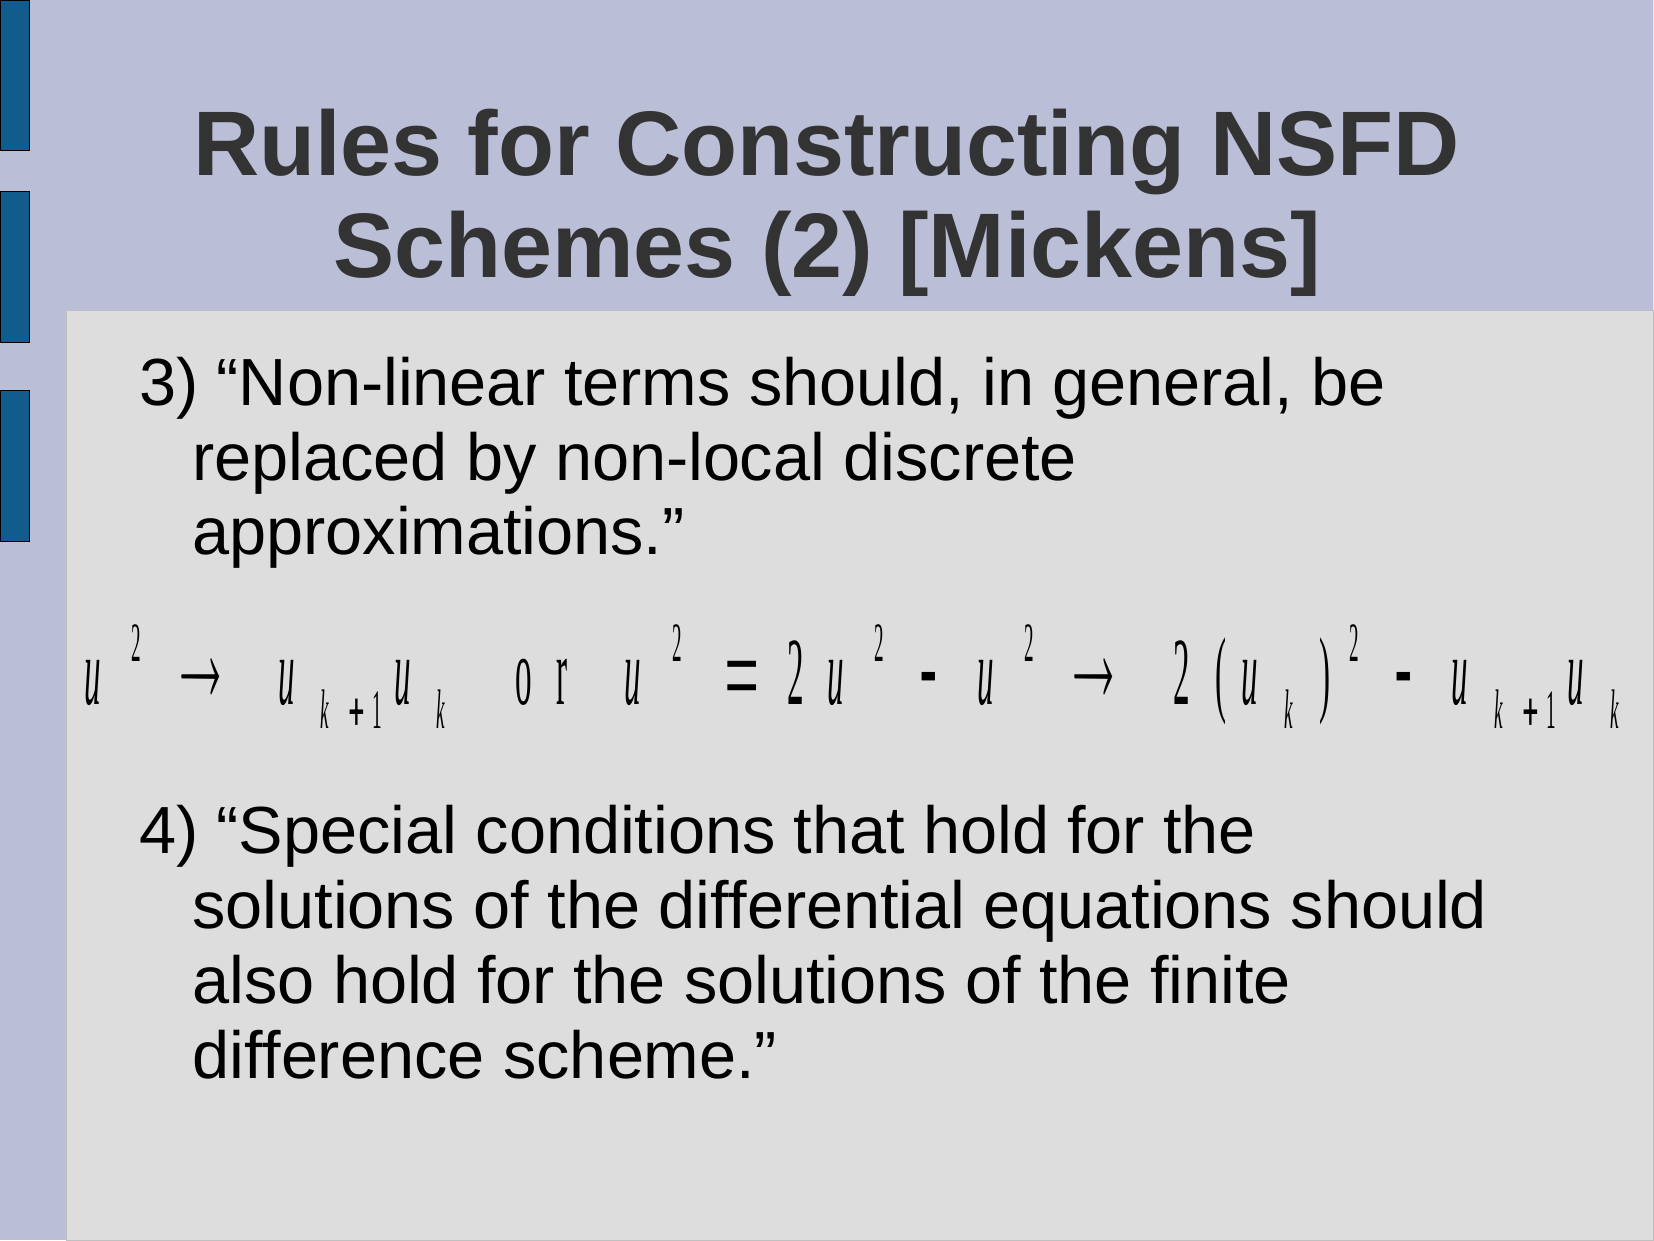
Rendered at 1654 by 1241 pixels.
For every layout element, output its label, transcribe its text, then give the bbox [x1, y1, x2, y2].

list 3) “Non-linear terms should, in general, be replaced by non-local discrete approximations.” 4) “Special conditions that hold for the solutions of the differential equations should also hold for the solutions of the finite difference scheme.” [121, 344, 1534, 600]
title Rules for Constructing NSFD Schemes (2) [Mickens] [121, 91, 1534, 299]
list 3) “Non-linear terms should, in general, be replaced by non-local discrete approximations.” 4) “Special conditions that hold for the solutions of the differential equations should also hold for the solutions of the finite difference scheme.” [121, 753, 1534, 1127]
picture [75, 600, 1651, 753]
